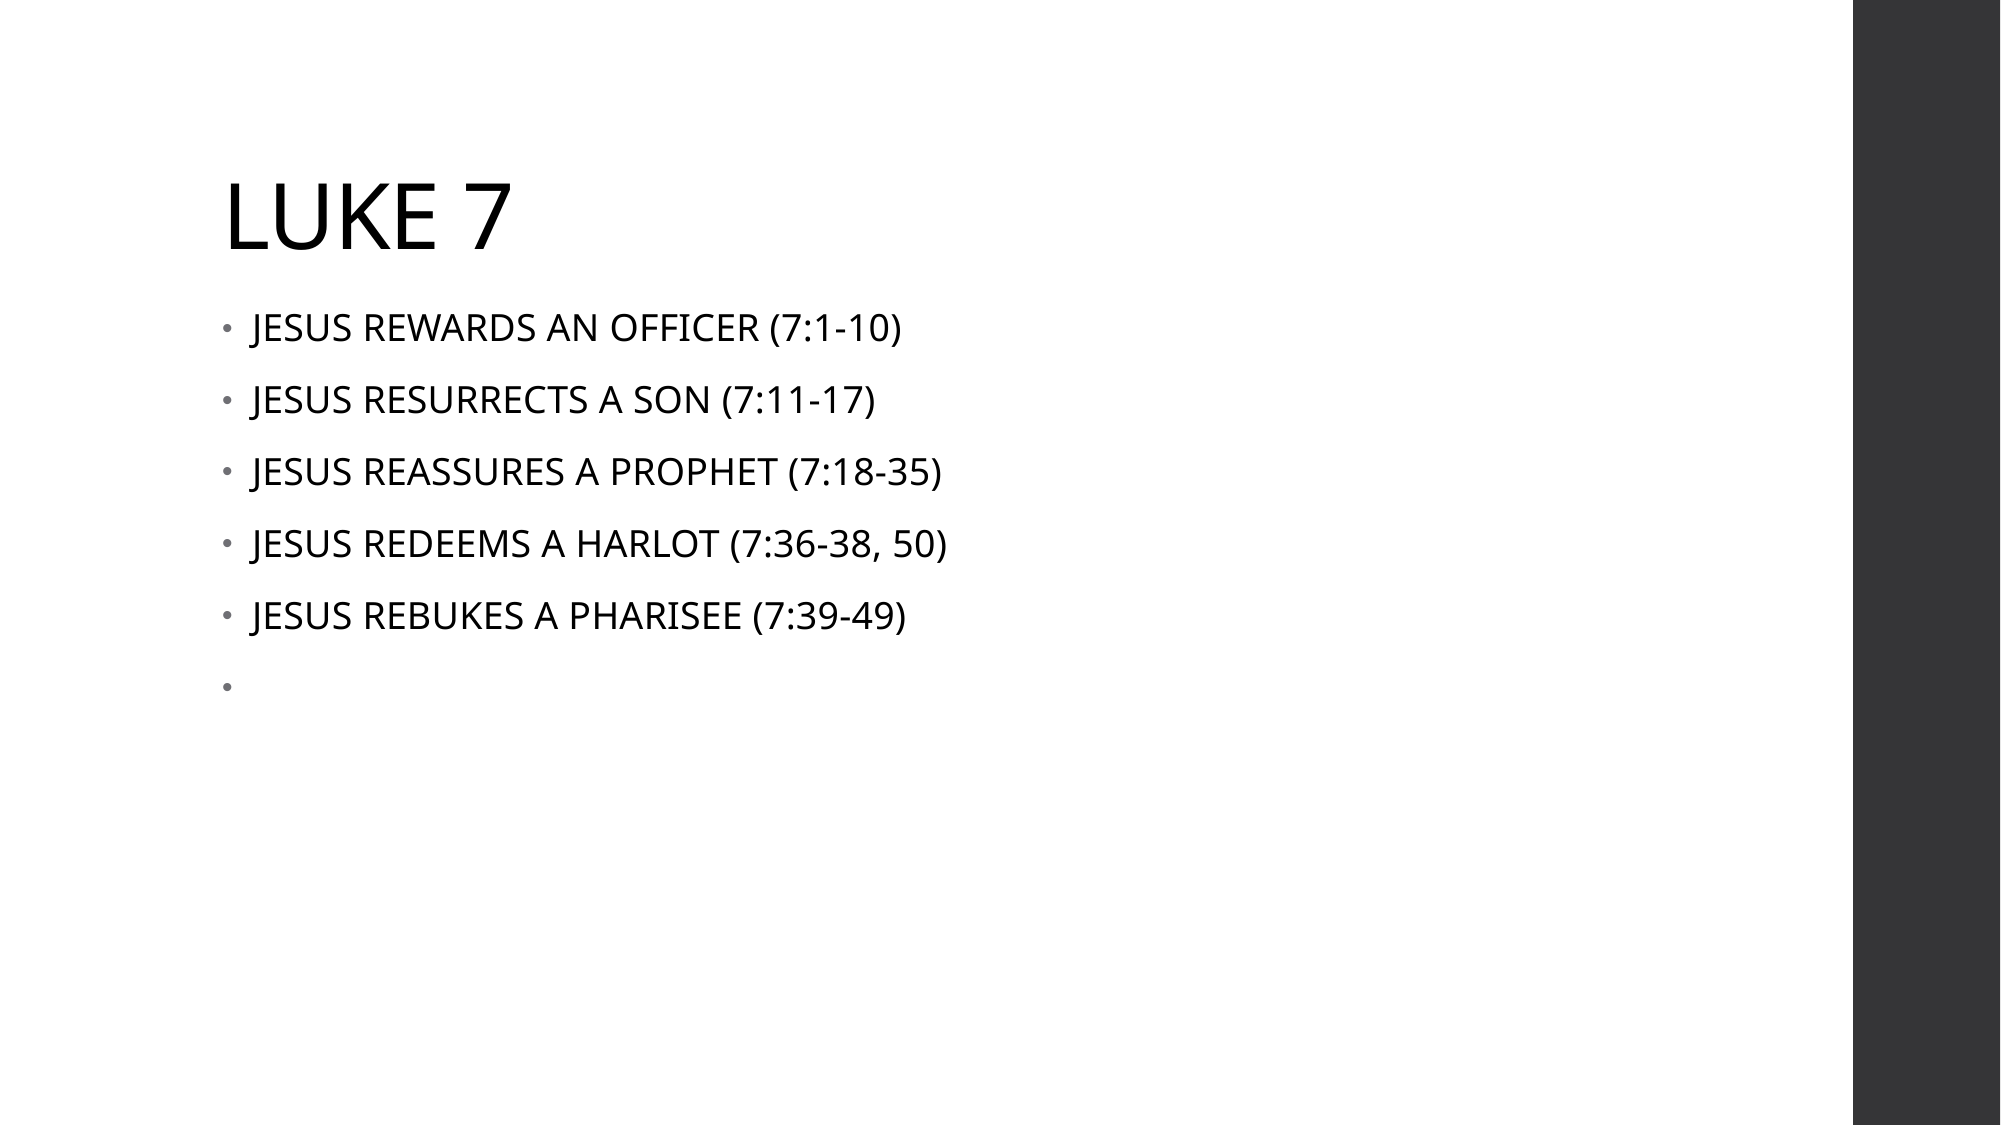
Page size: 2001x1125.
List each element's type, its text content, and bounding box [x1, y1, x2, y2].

title LUKE 7 [206, 60, 1797, 278]
list JESUS REWARDS AN OFFICER (7:1-10) JESUS RESURRECTS A SON (7:11-17) JESUS REASSURES A PROPHET (7:18-35) JESUS REDEEMS A HARLOT (7:36-38, 50) JESUS REBUKES A PHARISEE (7:39-49) [206, 299, 1617, 1014]
